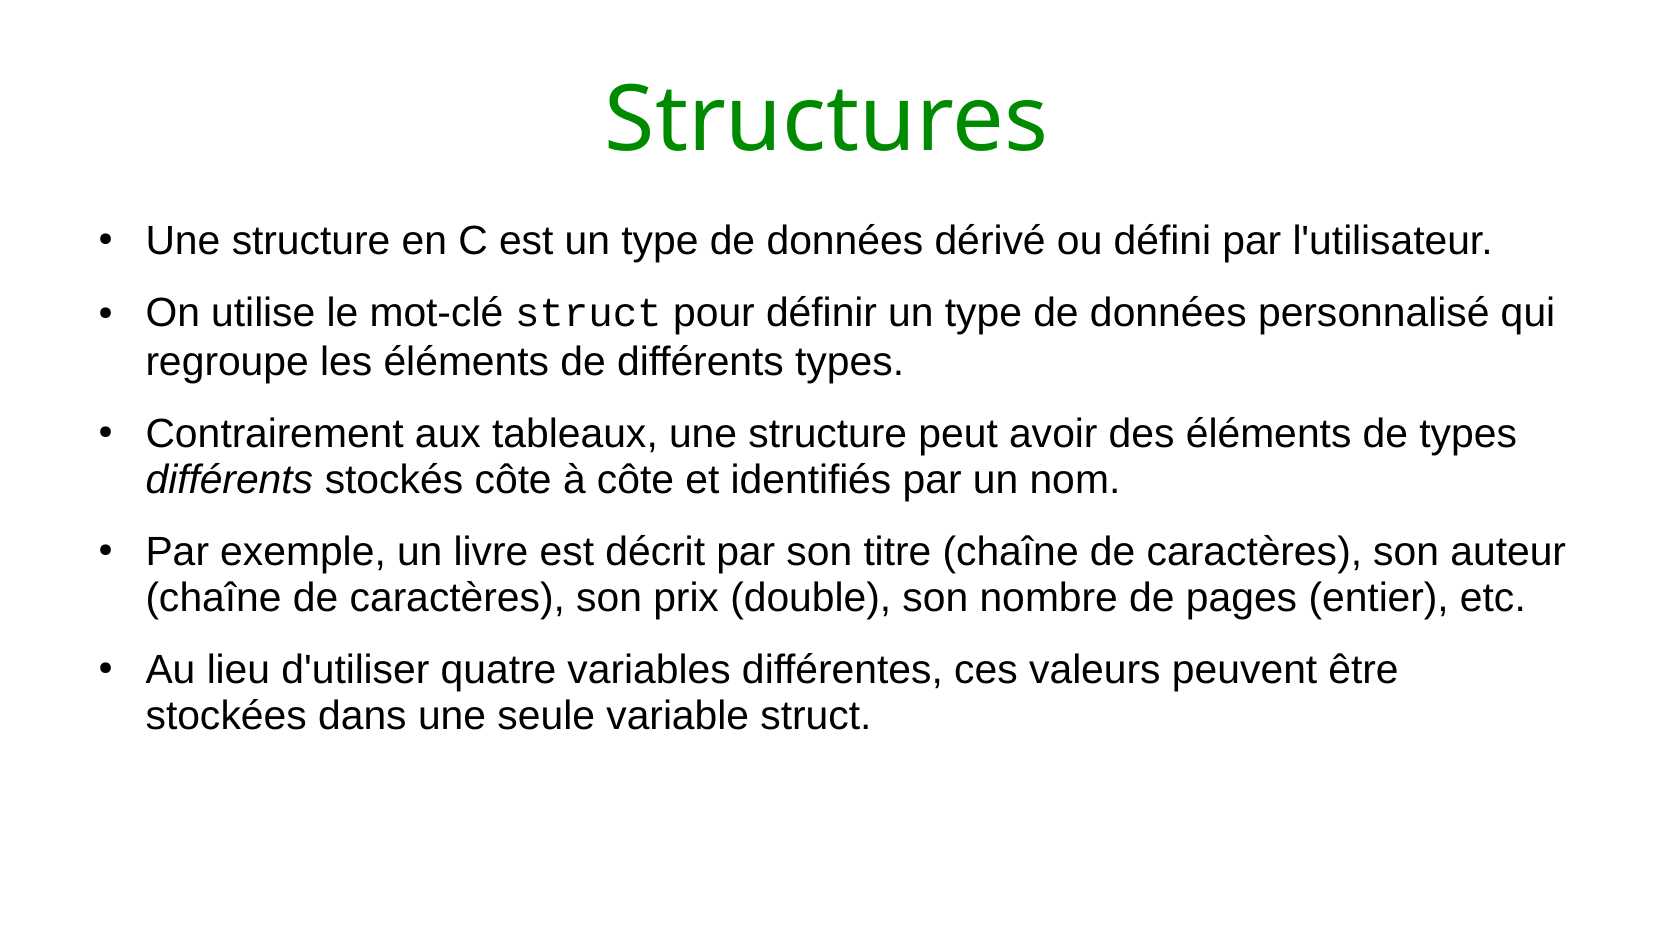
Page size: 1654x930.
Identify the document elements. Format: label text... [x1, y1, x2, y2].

list Une structure en C est un type de données dérivé ou défini par l'utilisateur. On utilise le mot-clé struct pour définir un type de données personnalisé qui regroupe les éléments de différents types. Contrairement aux tableaux, une structure peut avoir des éléments de types différents stockés côte à côte et identifiés par un nom. Par exemple, un livre est décrit par son titre (chaîne de caractères), son auteur (chaîne de caractères), son prix (double), son nombre de pages (entier), etc. Au lieu d'utiliser quatre variables différentes, ces valeurs peuvent être stockées dans une seule variable struct. [82, 217, 1571, 757]
title Structures [82, 37, 1571, 193]
